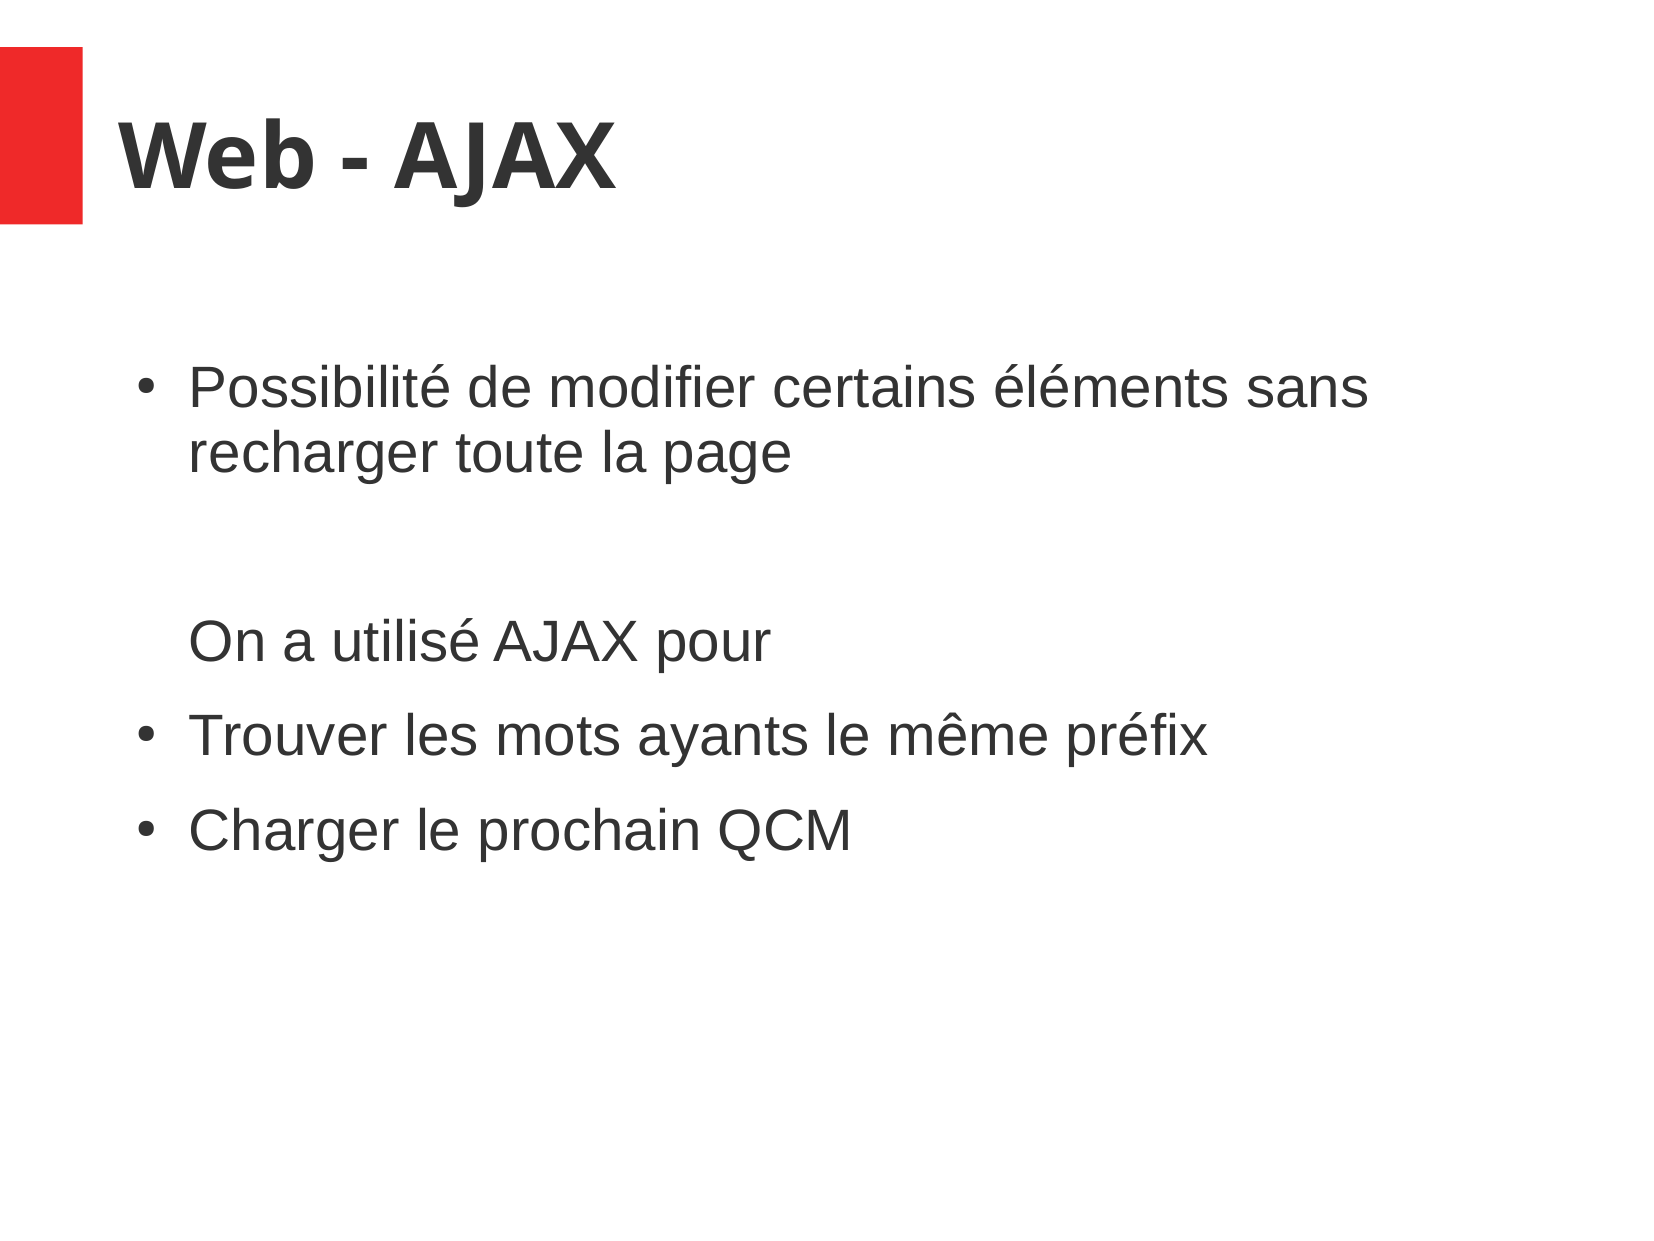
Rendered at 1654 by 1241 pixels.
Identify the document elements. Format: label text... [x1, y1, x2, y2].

list Possibilité de modifier certains éléments sans recharger toute la page On a utilisé AJAX pour Trouver les mots ayants le même préfix Charger le prochain QCM [118, 354, 1536, 1074]
title Web - AJAX [118, 49, 1571, 257]
